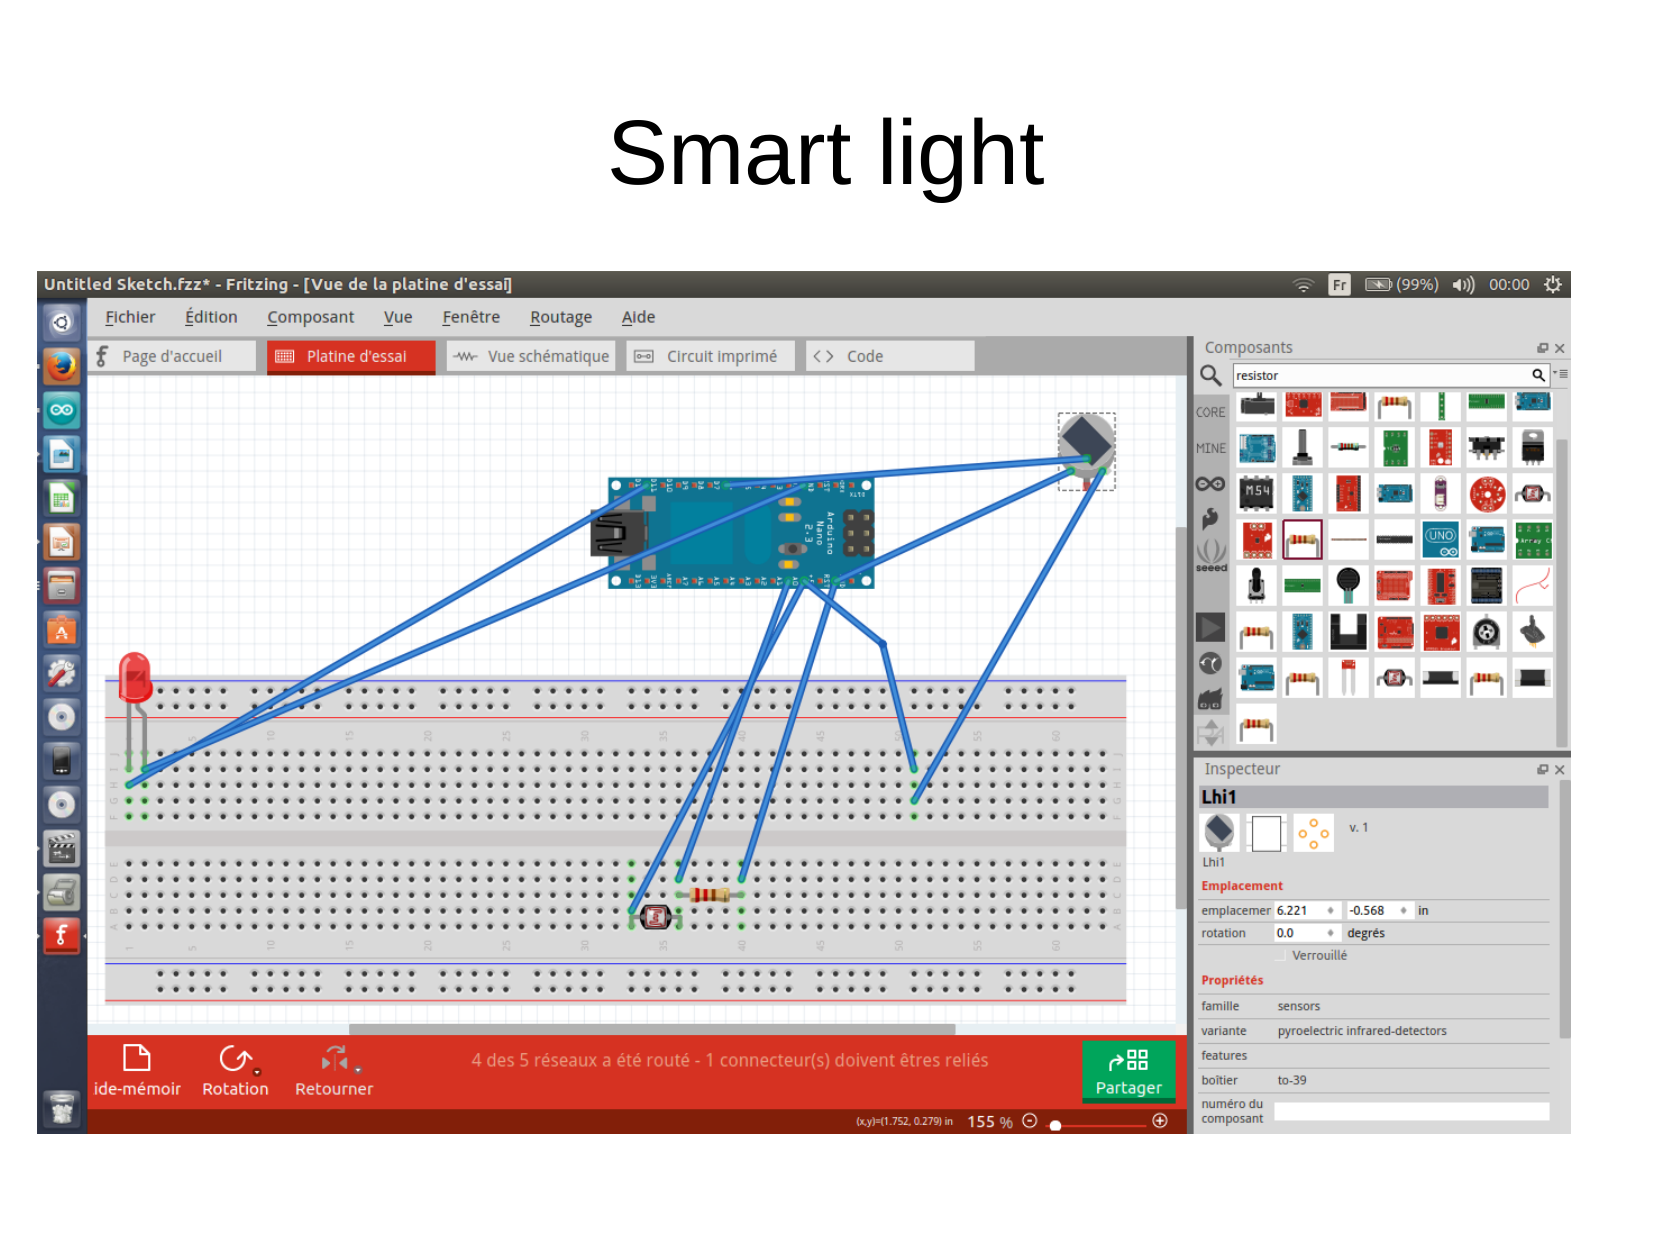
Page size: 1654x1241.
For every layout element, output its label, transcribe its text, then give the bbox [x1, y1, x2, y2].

picture [37, 271, 1571, 1134]
title Smart light [82, 49, 1571, 257]
